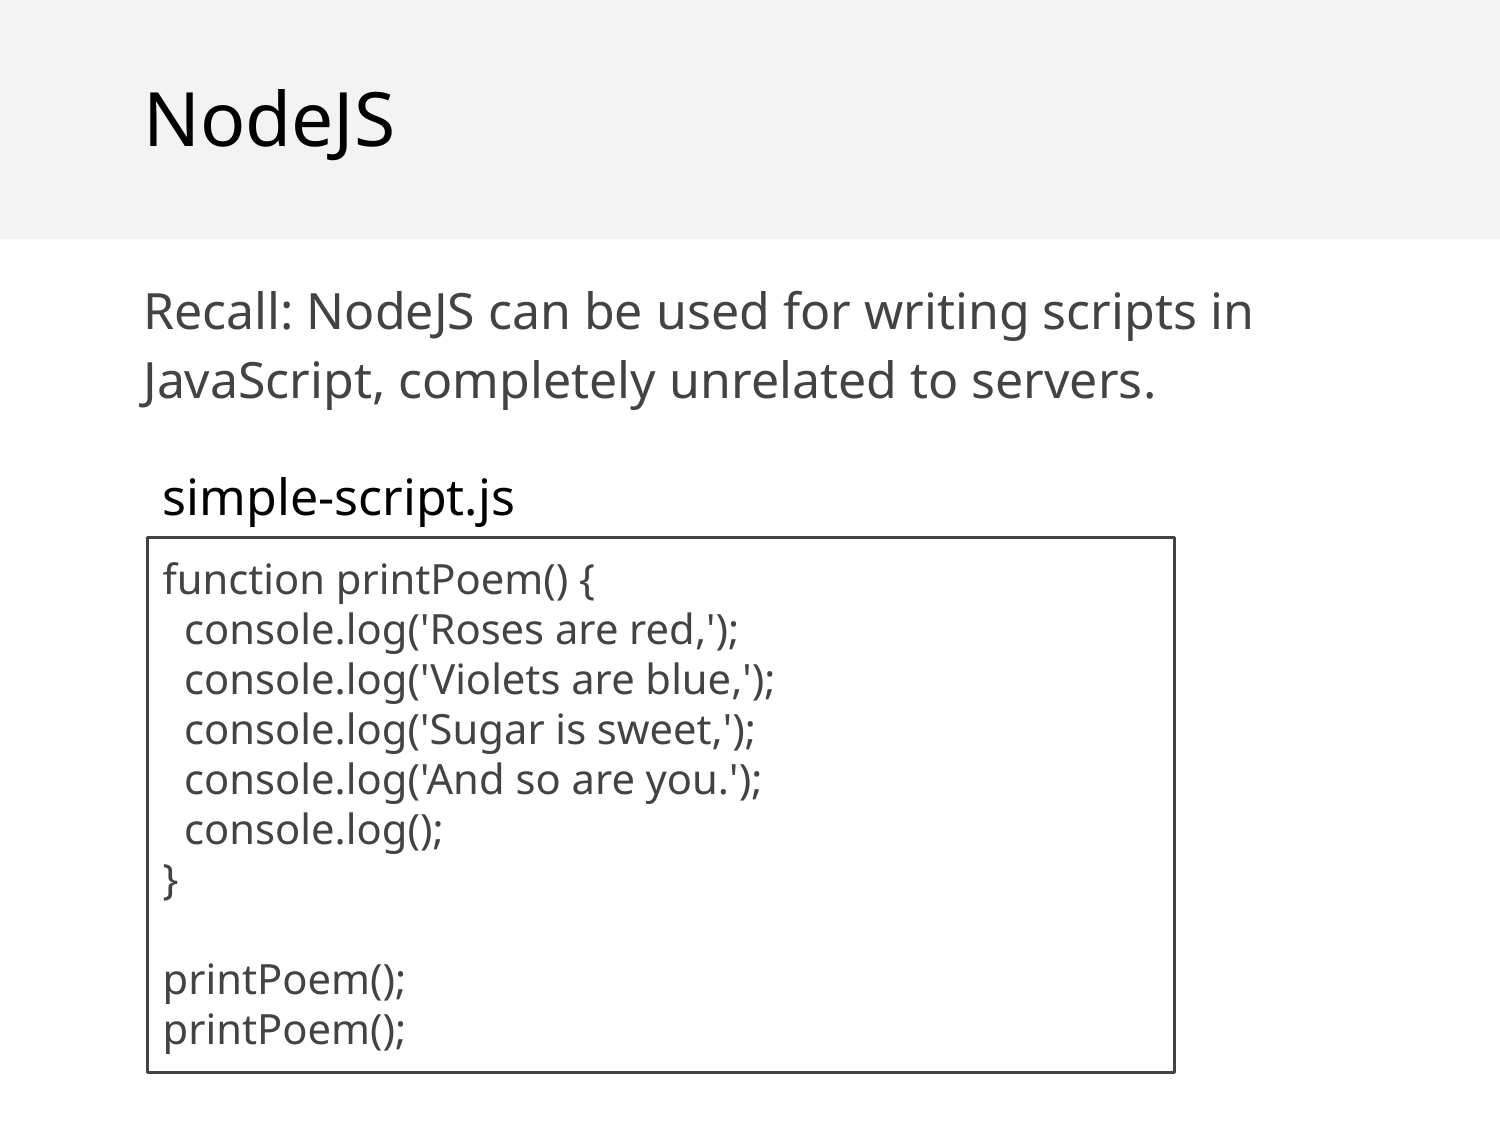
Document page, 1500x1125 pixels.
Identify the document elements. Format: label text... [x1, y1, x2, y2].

text_box simple-script.js [147, 450, 1353, 576]
text_box function printPoem() { console.log('Roses are red,'); console.log('Violets are blue,'); console.log('Sugar is sweet,'); console.log('And so are you.'); console.log(); } printPoem(); printPoem(); [147, 537, 1175, 1073]
list Recall: NodeJS can be used for writing scripts in JavaScript, completely unrelated to servers. [128, 255, 1372, 438]
title NodeJS [128, 56, 1372, 183]
